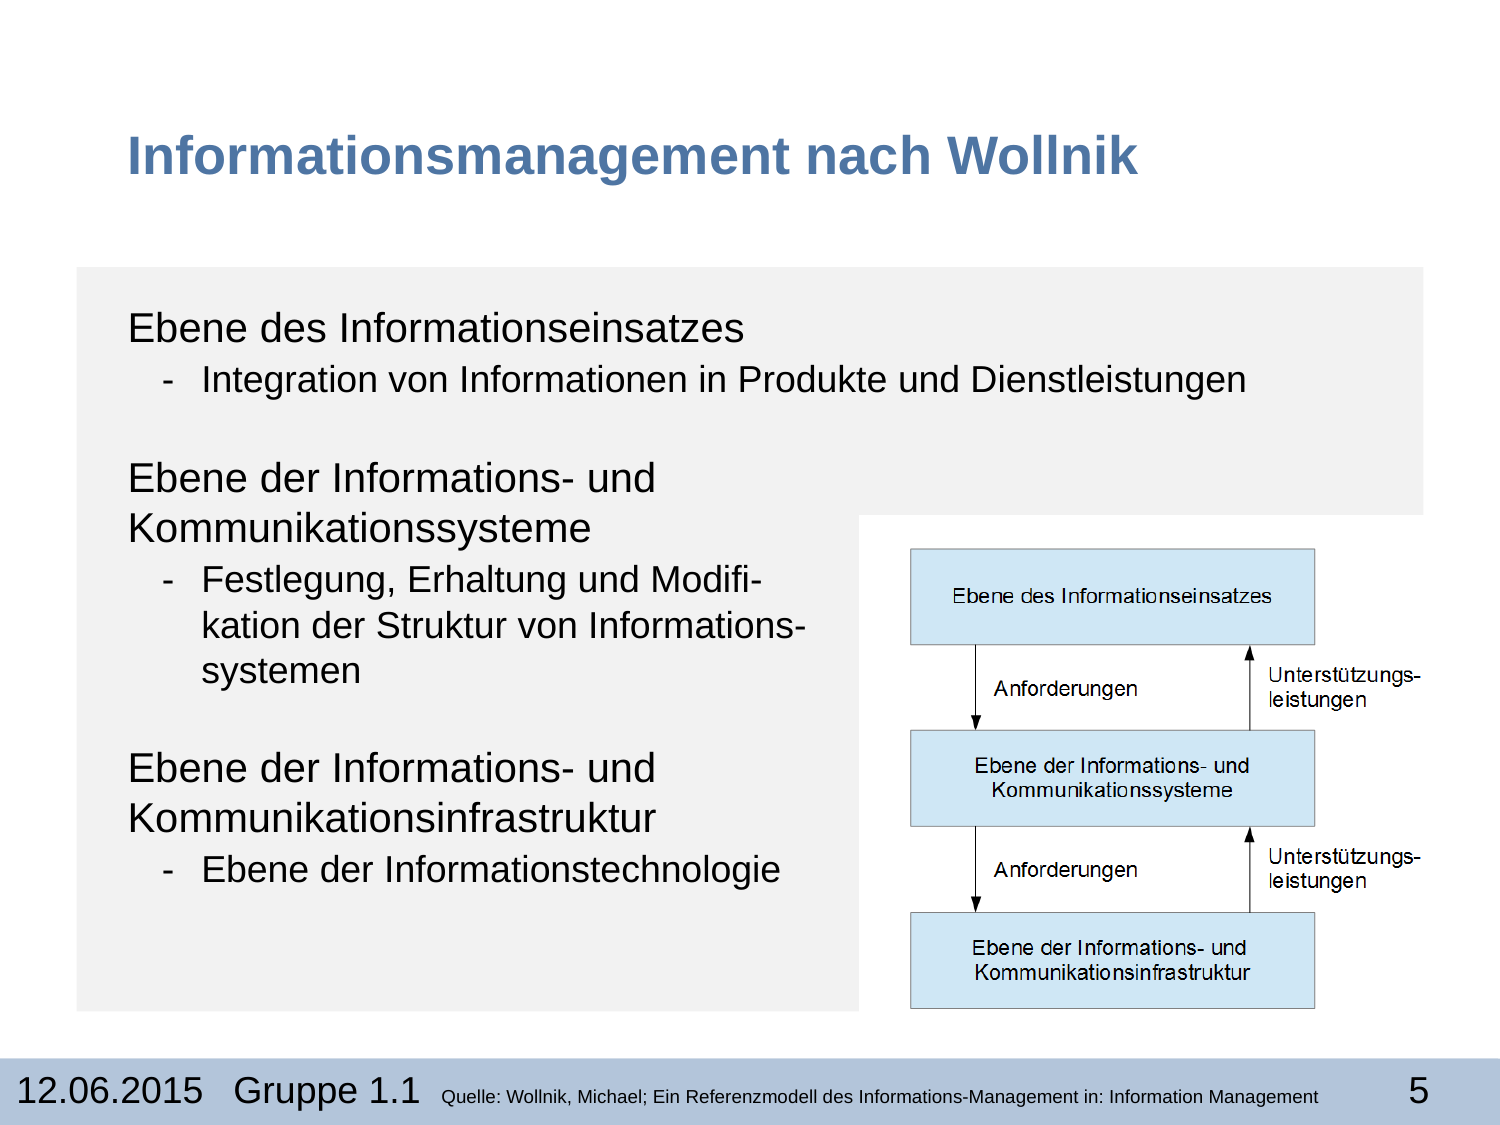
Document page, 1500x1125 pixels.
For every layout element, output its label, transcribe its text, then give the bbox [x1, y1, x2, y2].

text_box <Nummer> [1393, 1058, 1500, 1125]
text_box Gruppe 1.1 Quelle: Wollnik, Michael; Ein Referenzmodell des Informations-Management in: Information Management [272, 1058, 1341, 1125]
picture [859, 515, 1452, 1049]
title [75, 45, 1425, 233]
title Informationsmanagement nach Wollnik [112, 113, 1388, 293]
text_box 12.06.2015 [1, 1058, 272, 1125]
title Ebene des Informationseinsatzes - Integration von Informationen in Produkte und Dienstleistungen Ebene der Informations- und Kommunikationssysteme - Festlegung, Erhaltung und Modifi- kation der Struktur von Informations- systemen Ebene der Informations- und Kommunikationsinfrastruktur - Ebene der Informationstechnologie [112, 293, 1388, 535]
